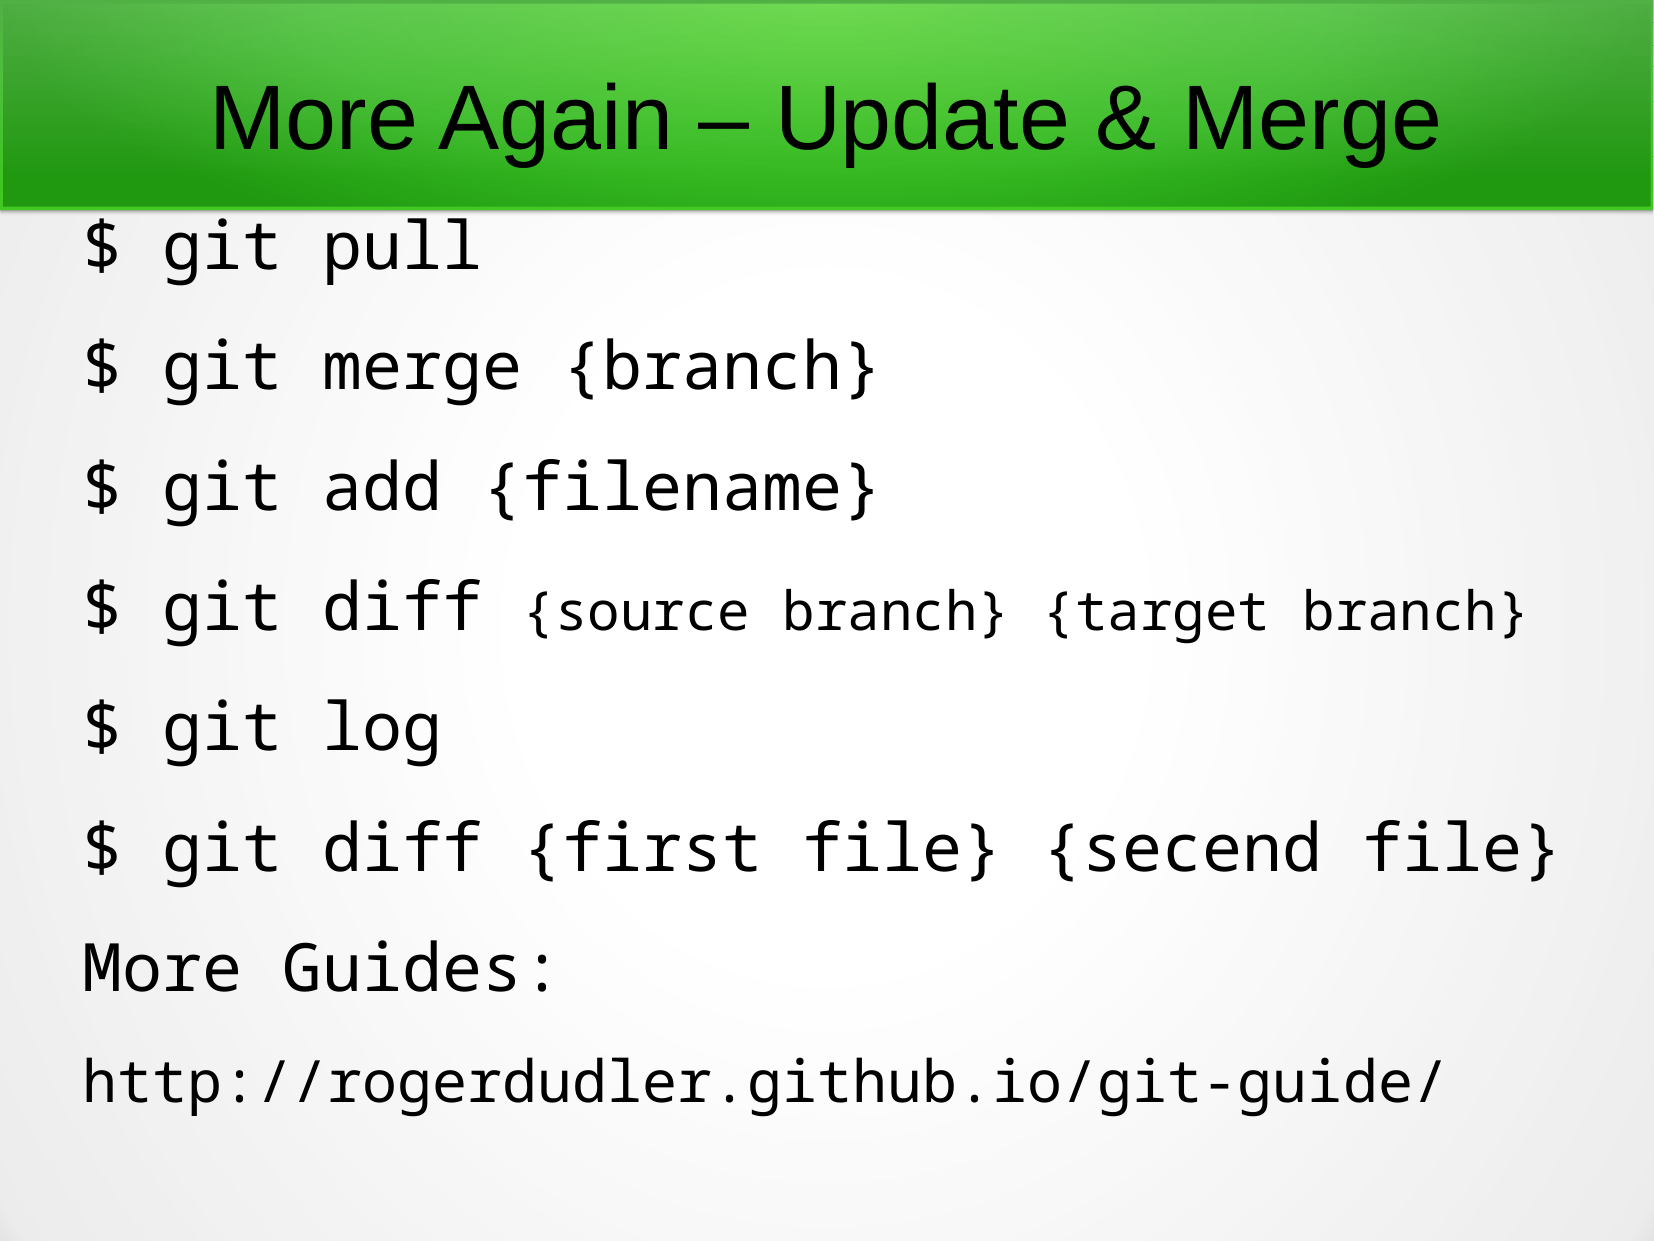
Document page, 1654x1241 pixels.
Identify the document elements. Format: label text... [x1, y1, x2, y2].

subtitle $ git pull $ git merge {branch} $ git add {filename} $ git diff {source branch} {target branch} $ git log $ git diff {first file} {secend file} More Guides: http://rogerdudler.github.io/git-guide/ [82, 292, 1571, 1026]
title More Again – Update & Merge [82, 47, 1571, 189]
